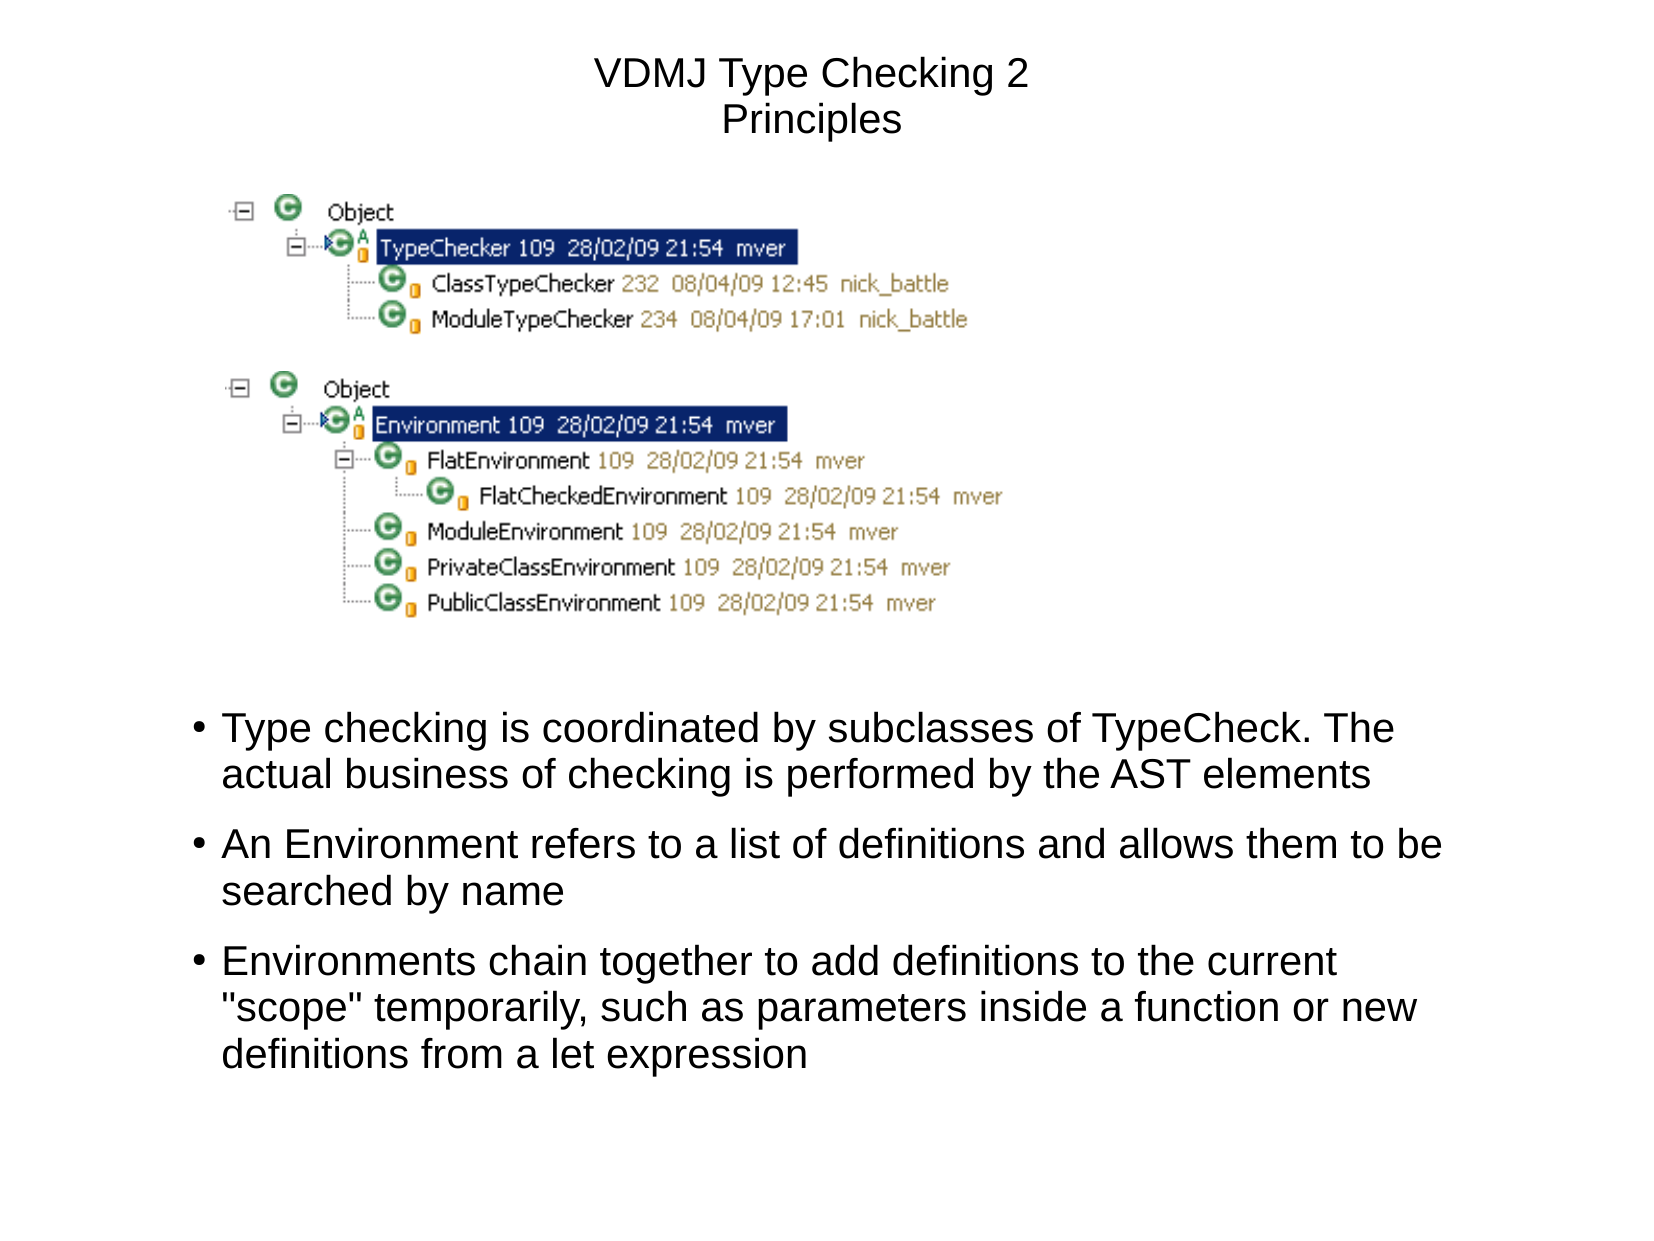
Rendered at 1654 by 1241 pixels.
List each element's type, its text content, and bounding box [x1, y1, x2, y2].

text_box Type checking is coordinated by subclasses of TypeCheck. The actual business of checking is performed by the AST elements An Environment refers to a list of definitions and allows them to be searched by name Environments chain together to add definitions to the current "scope" temporarily, such as parameters inside a function or new definitions from a let expression [177, 697, 1477, 1085]
text_box VDMJ Type Checking 2 Principles [531, 41, 1093, 150]
picture [225, 194, 1034, 647]
